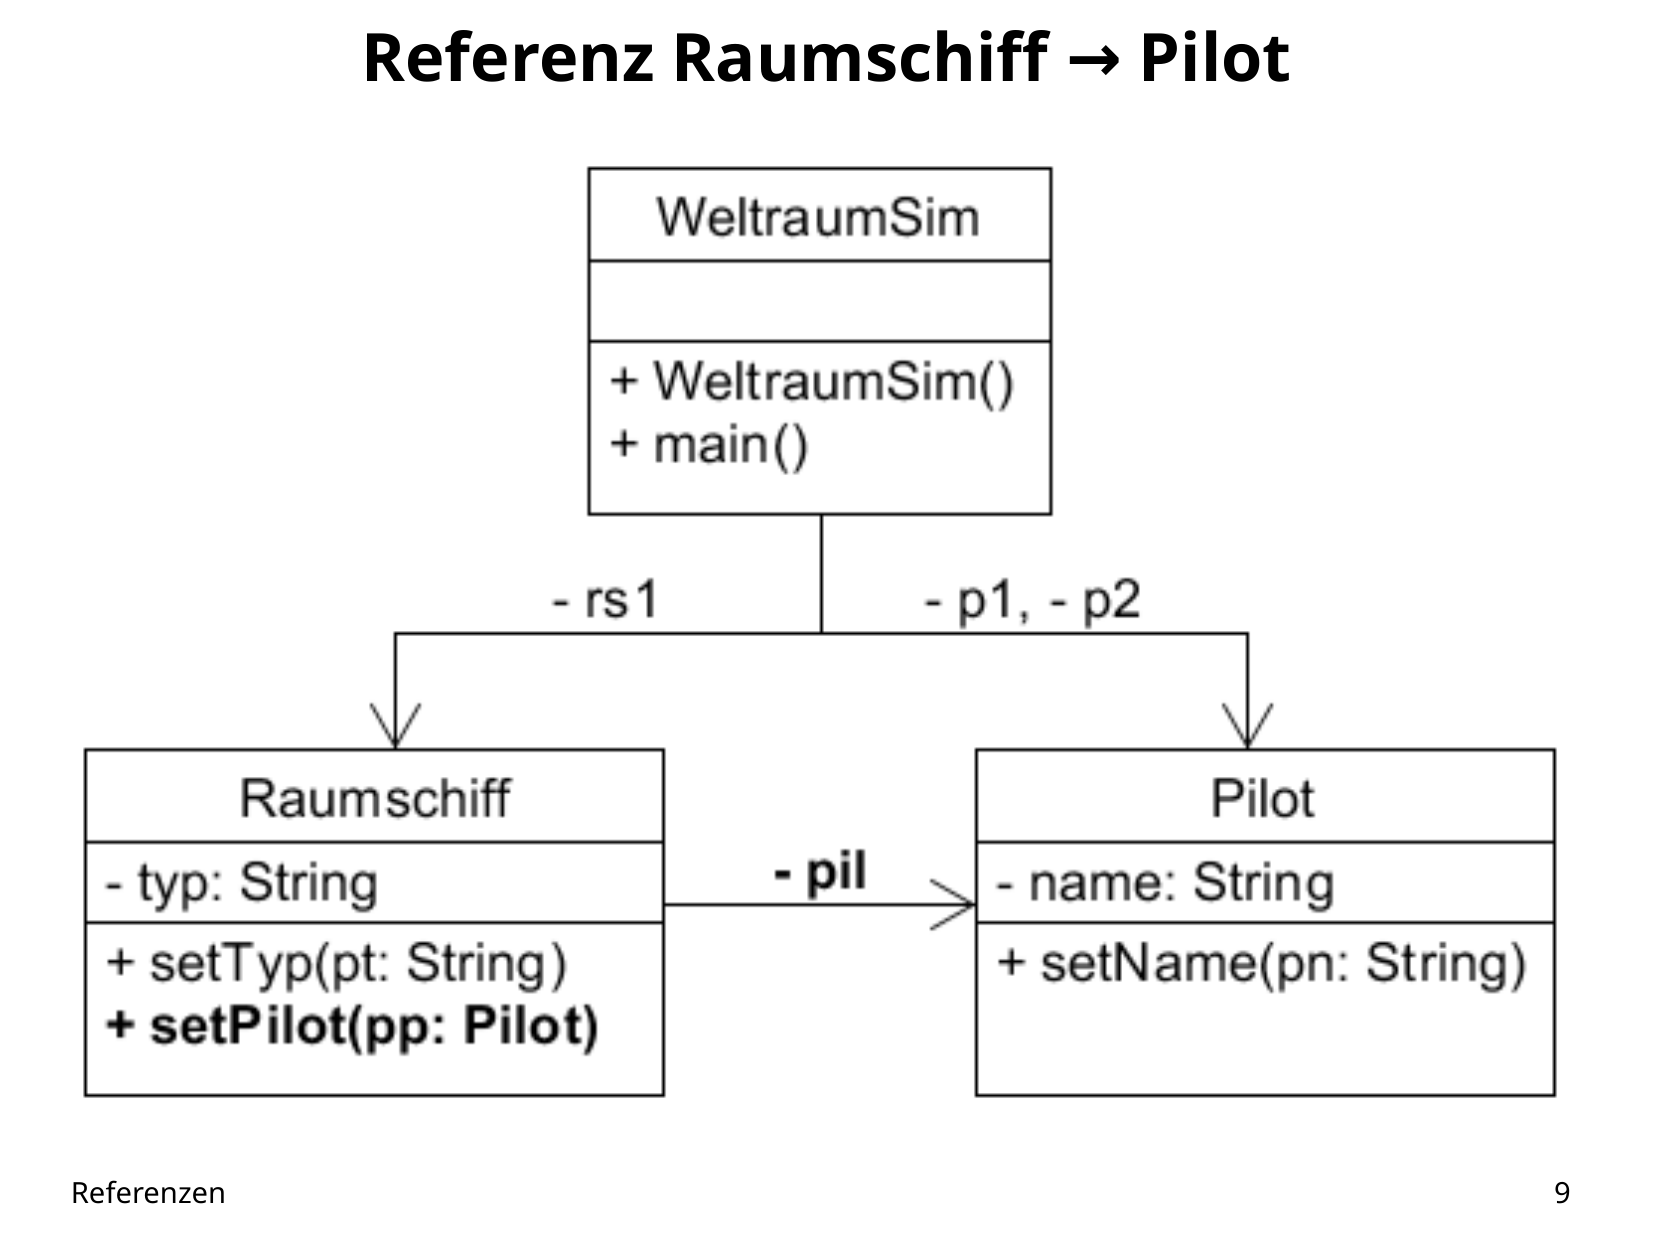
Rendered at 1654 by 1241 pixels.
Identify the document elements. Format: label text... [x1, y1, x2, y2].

picture [82, 165, 1560, 1101]
title Referenz Raumschiff → Pilot [0, 5, 1654, 107]
